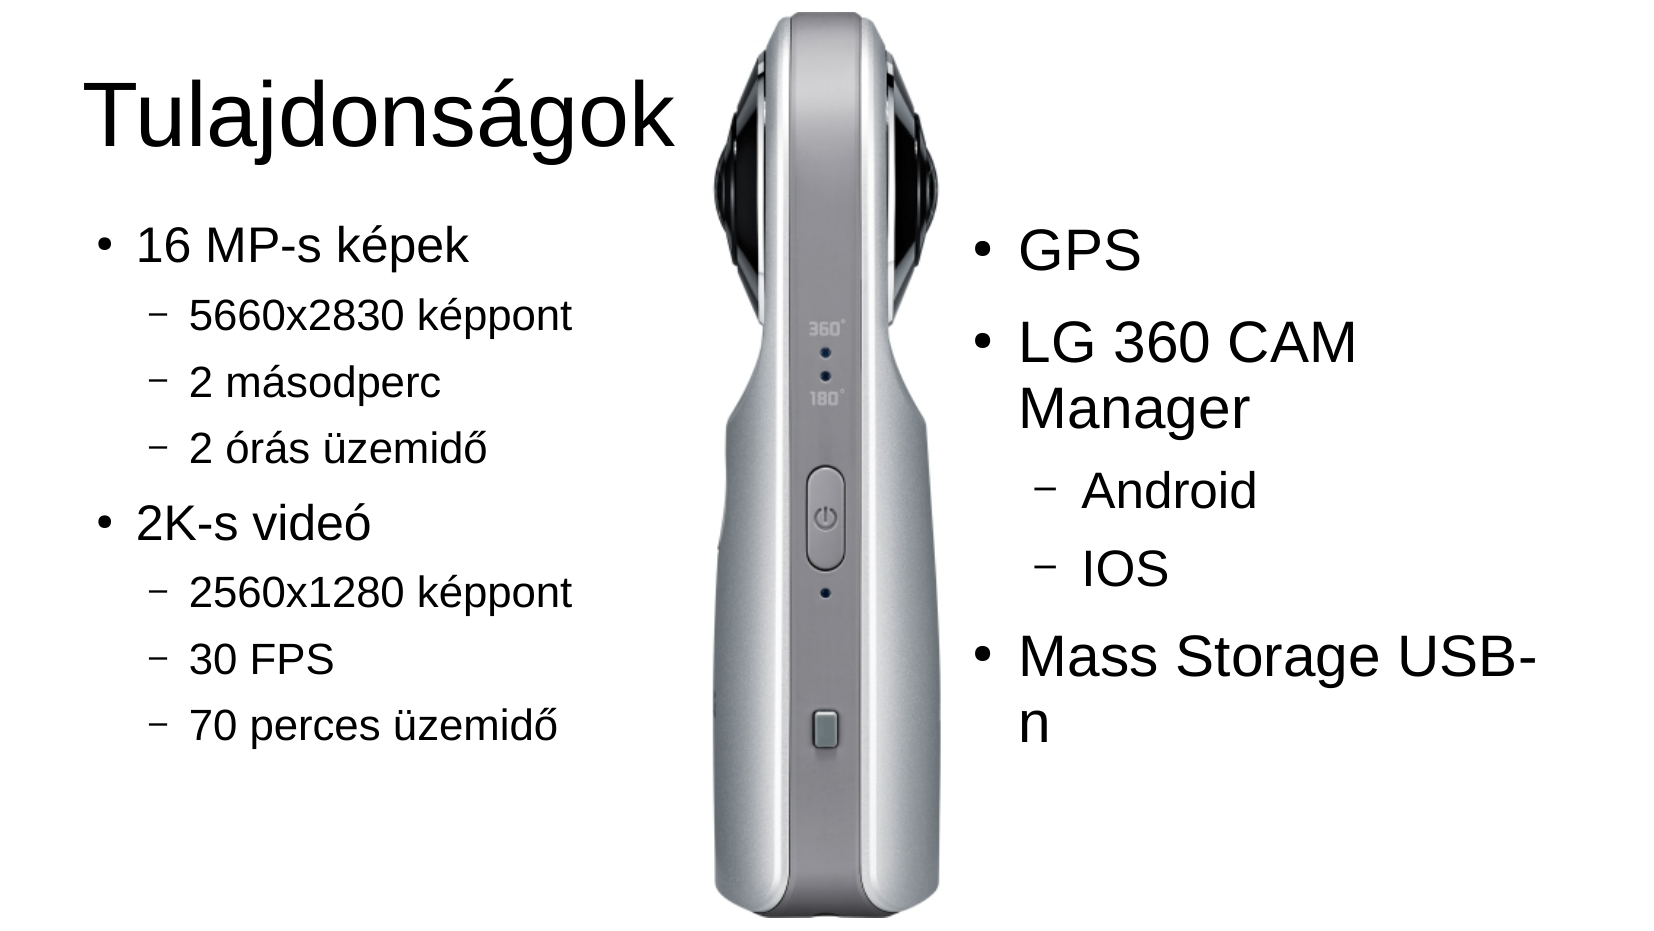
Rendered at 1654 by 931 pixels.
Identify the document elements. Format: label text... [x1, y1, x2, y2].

picture [141, 12, 1513, 37]
list GPS LG 360 CAM Manager Android IOS Mass Storage USB-n [956, 217, 1572, 758]
list 16 MP-s képek 5660x2830 képpont 2 másodperc 2 órás üzemidő 2K-s videó 2560x1280 képpont 30 FPS 70 perces üzemidő [82, 217, 697, 758]
title Tulajdonságok [82, 37, 1571, 193]
picture [141, 193, 1513, 918]
